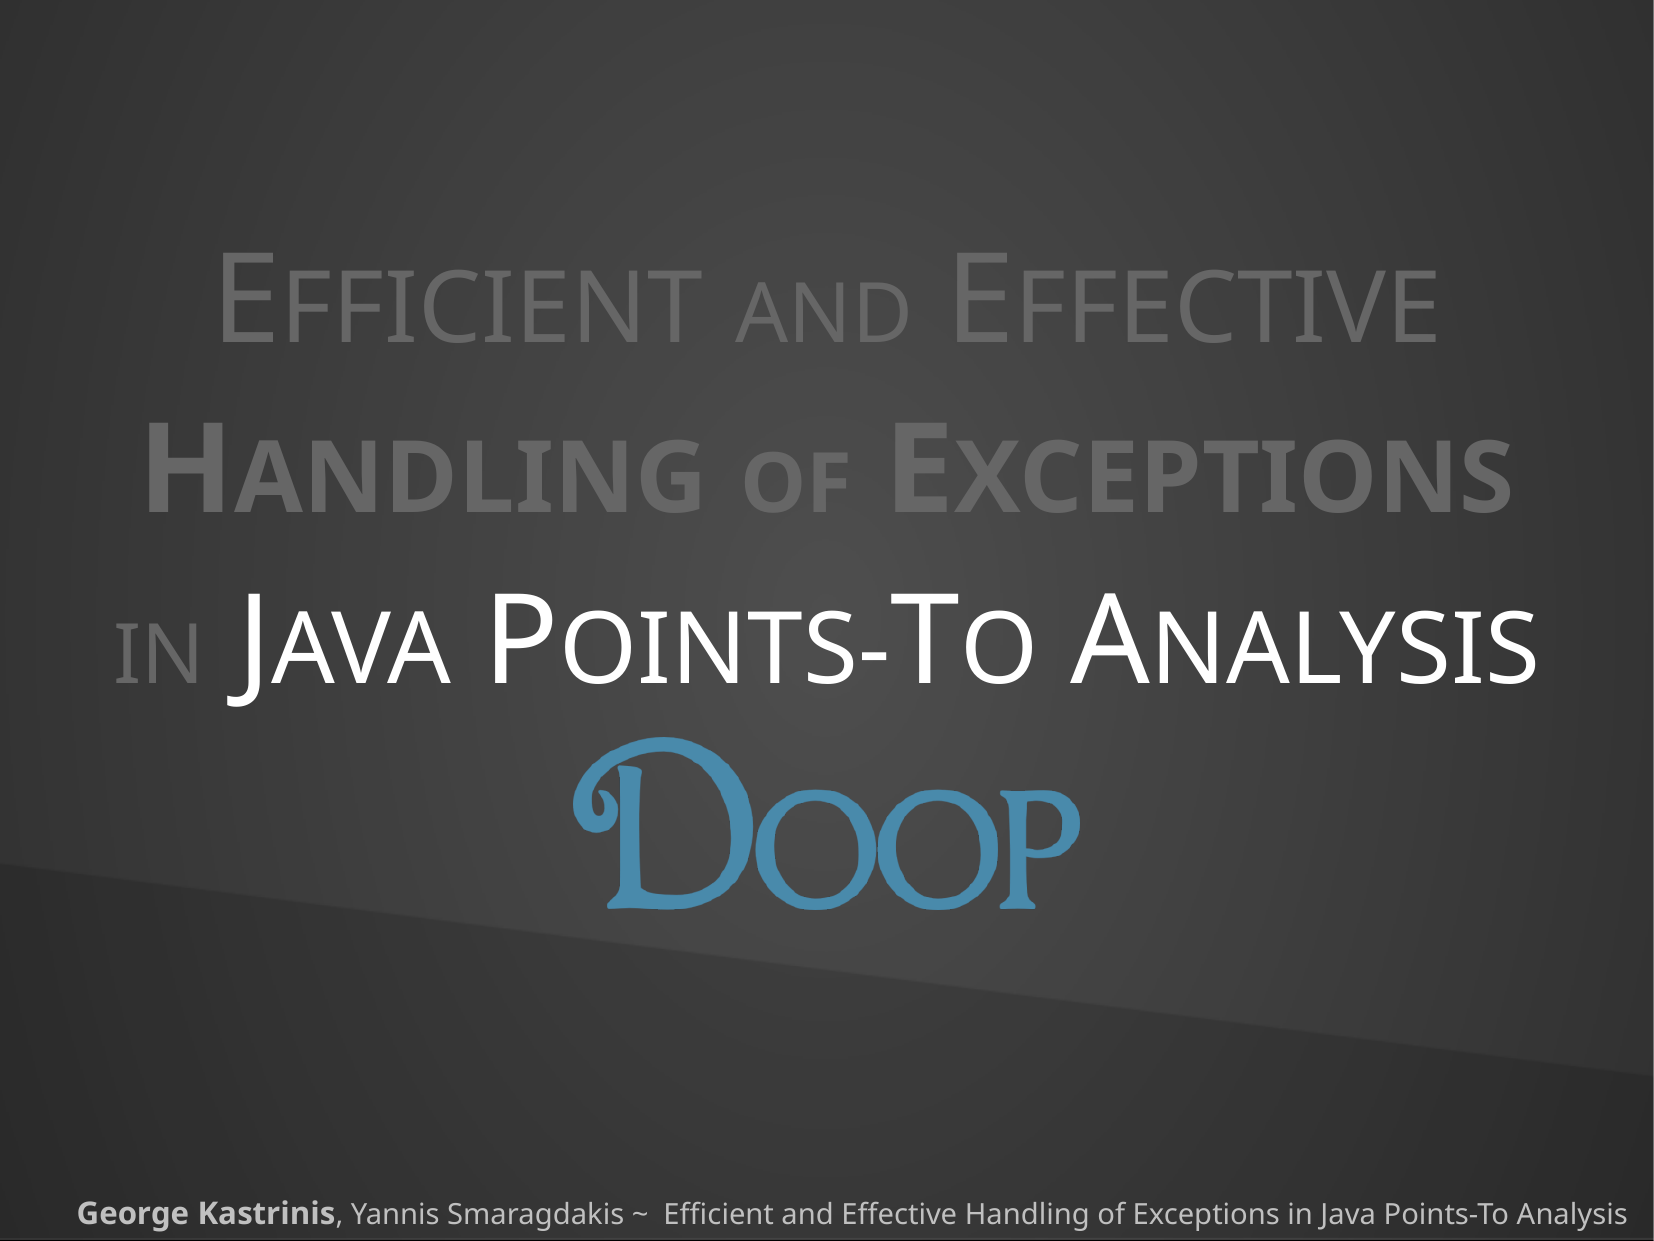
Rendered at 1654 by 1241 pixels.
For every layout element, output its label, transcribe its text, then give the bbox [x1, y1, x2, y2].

picture [0, 0, 1654, 1241]
text_box EFFICIENT AND EFFECTIVE HANDLING OF EXCEPTIONS IN JAVA POINTS-TO ANALYSIS [51, 201, 1603, 669]
